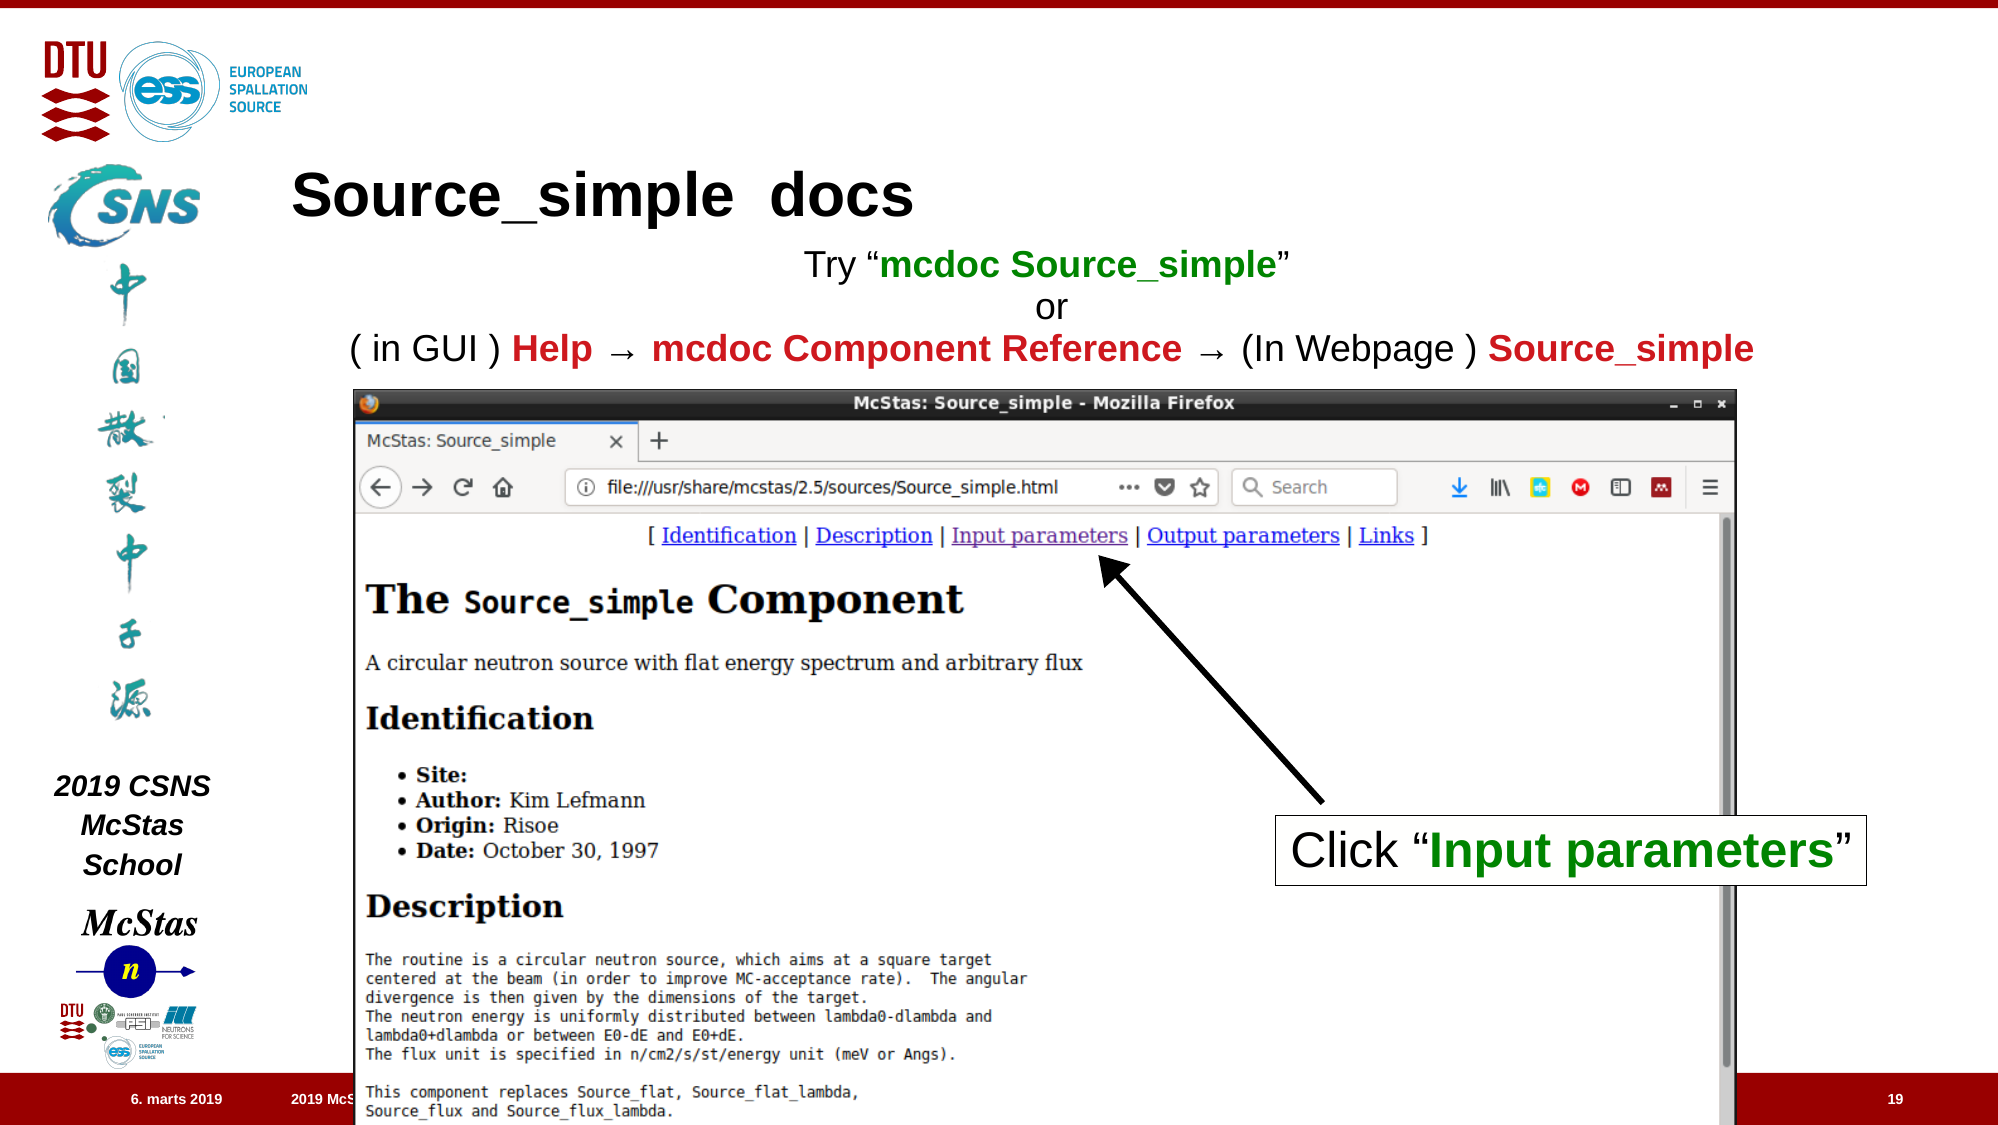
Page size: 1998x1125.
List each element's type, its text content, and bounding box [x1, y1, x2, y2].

title Source_simple docs [291, 69, 1819, 230]
picture [48, 162, 209, 744]
picture [119, 41, 307, 142]
picture [353, 389, 1737, 1125]
picture [116, 1013, 160, 1030]
picture [59, 908, 213, 999]
picture [86, 1003, 197, 1069]
text_box Try “mcdoc Source_simple” or ( in GUI ) Help → mcdoc Component Reference → (In Webpage ) Source_simple [236, 236, 1878, 378]
slide_number 1 [1887, 1088, 1909, 1110]
text_box Click “Input parameters” [1275, 815, 1867, 886]
